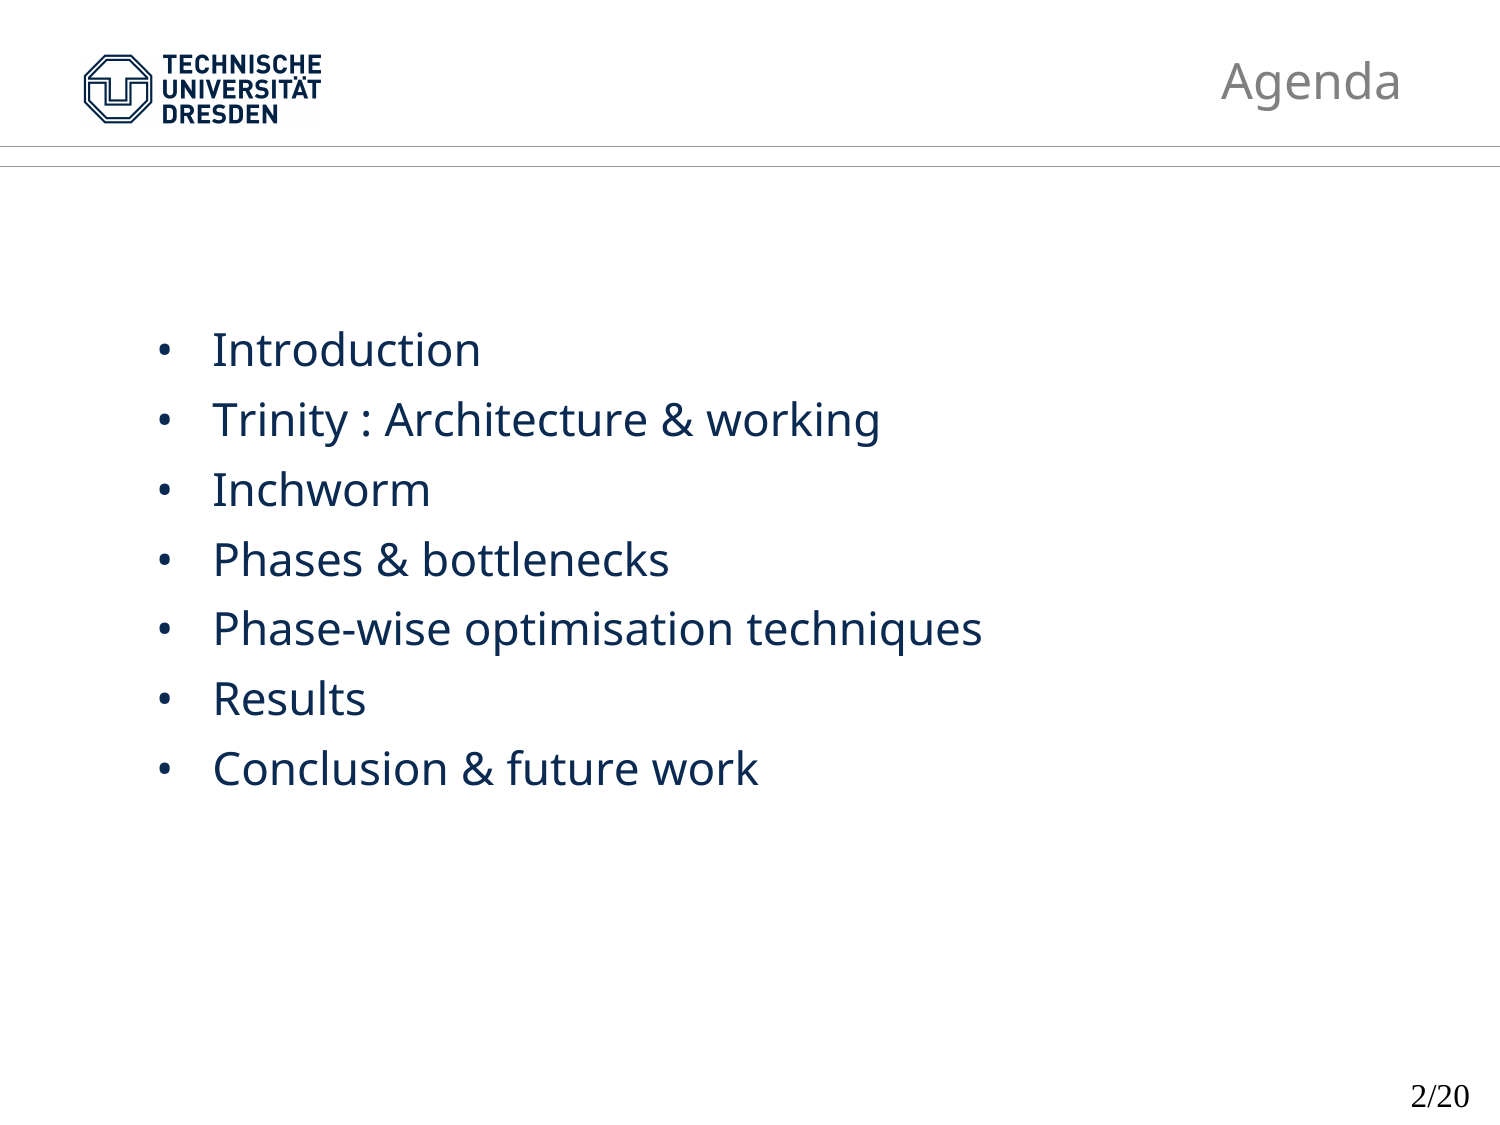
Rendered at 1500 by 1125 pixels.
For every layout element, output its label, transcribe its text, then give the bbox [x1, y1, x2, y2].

list Introduction Trinity : Architecture & working Inchworm Phases & bottlenecks Phase-wise optimisation techniques Results Conclusion & future work [156, 309, 1382, 886]
picture [83, 54, 321, 124]
title Agenda [561, 41, 1418, 119]
